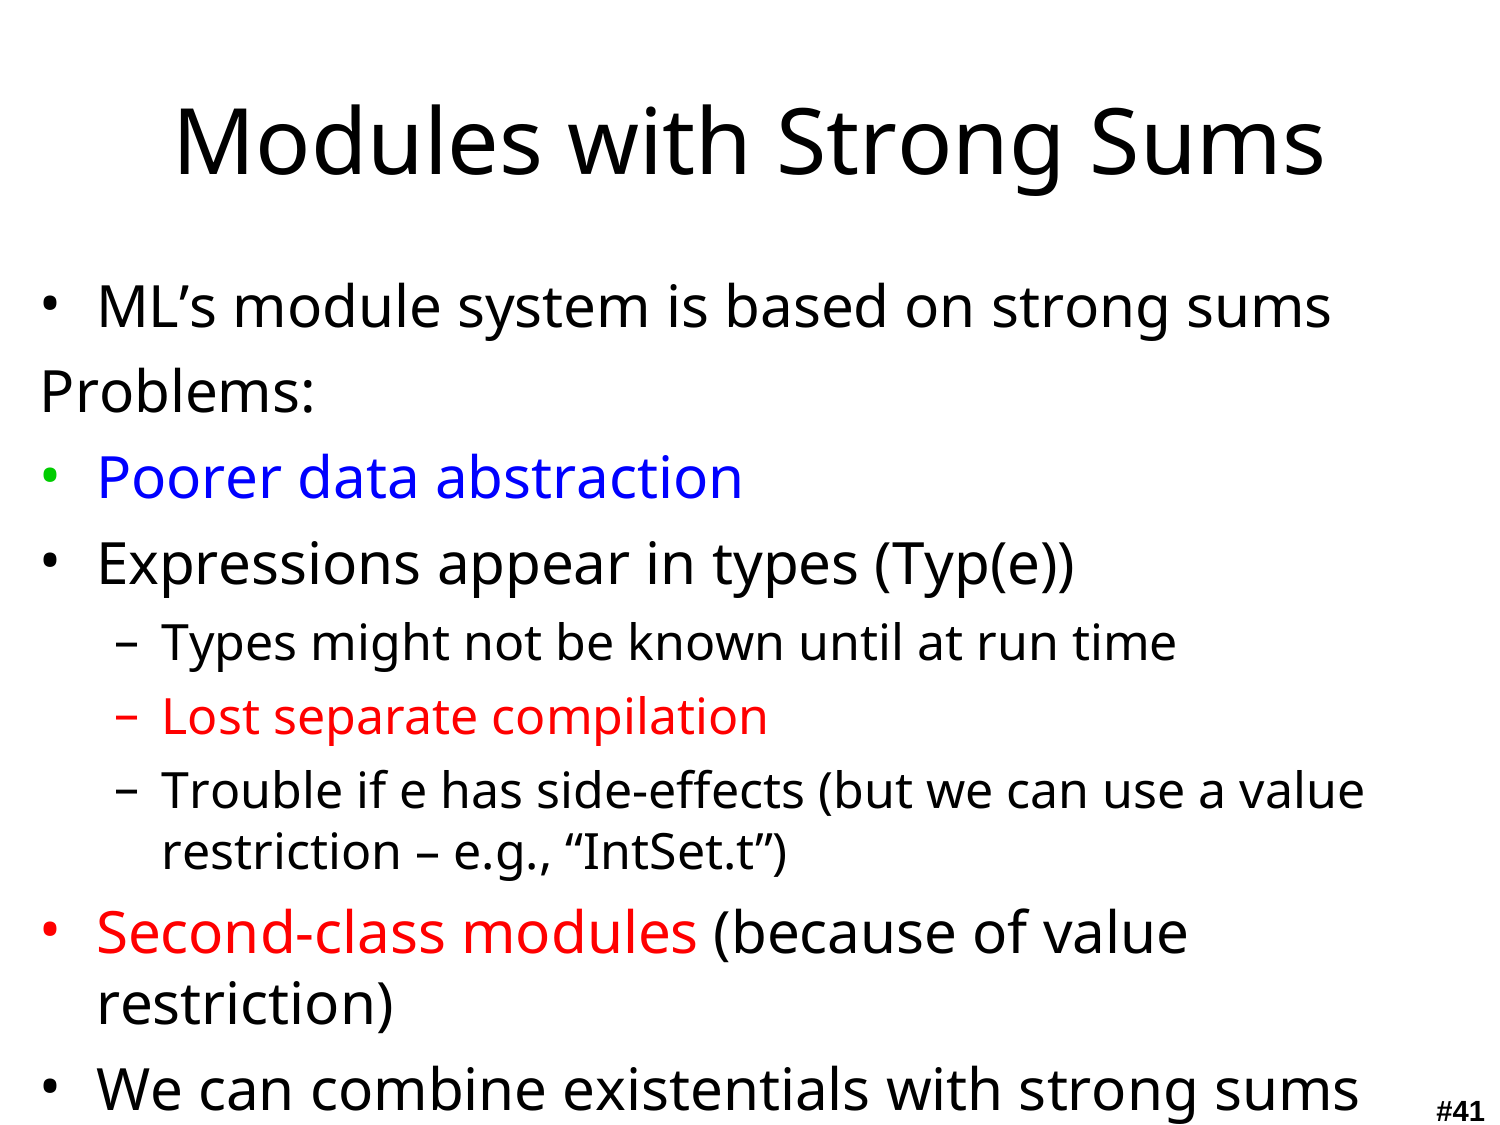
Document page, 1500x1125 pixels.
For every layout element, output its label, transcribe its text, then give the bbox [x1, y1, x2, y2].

list ML’s module system is based on strong sums Problems: Poorer data abstraction Expressions appear in types (Typ(e)) Types might not be known until at run time Lost separate compilation Trouble if e has side-effects (but we can use a value restriction – e.g., “IntSet.t”) Second-class modules (because of value restriction) We can combine existentials with strong sums Translucent sums: partially visible [24, 262, 1476, 1101]
title Modules with Strong Sums [24, 45, 1476, 233]
